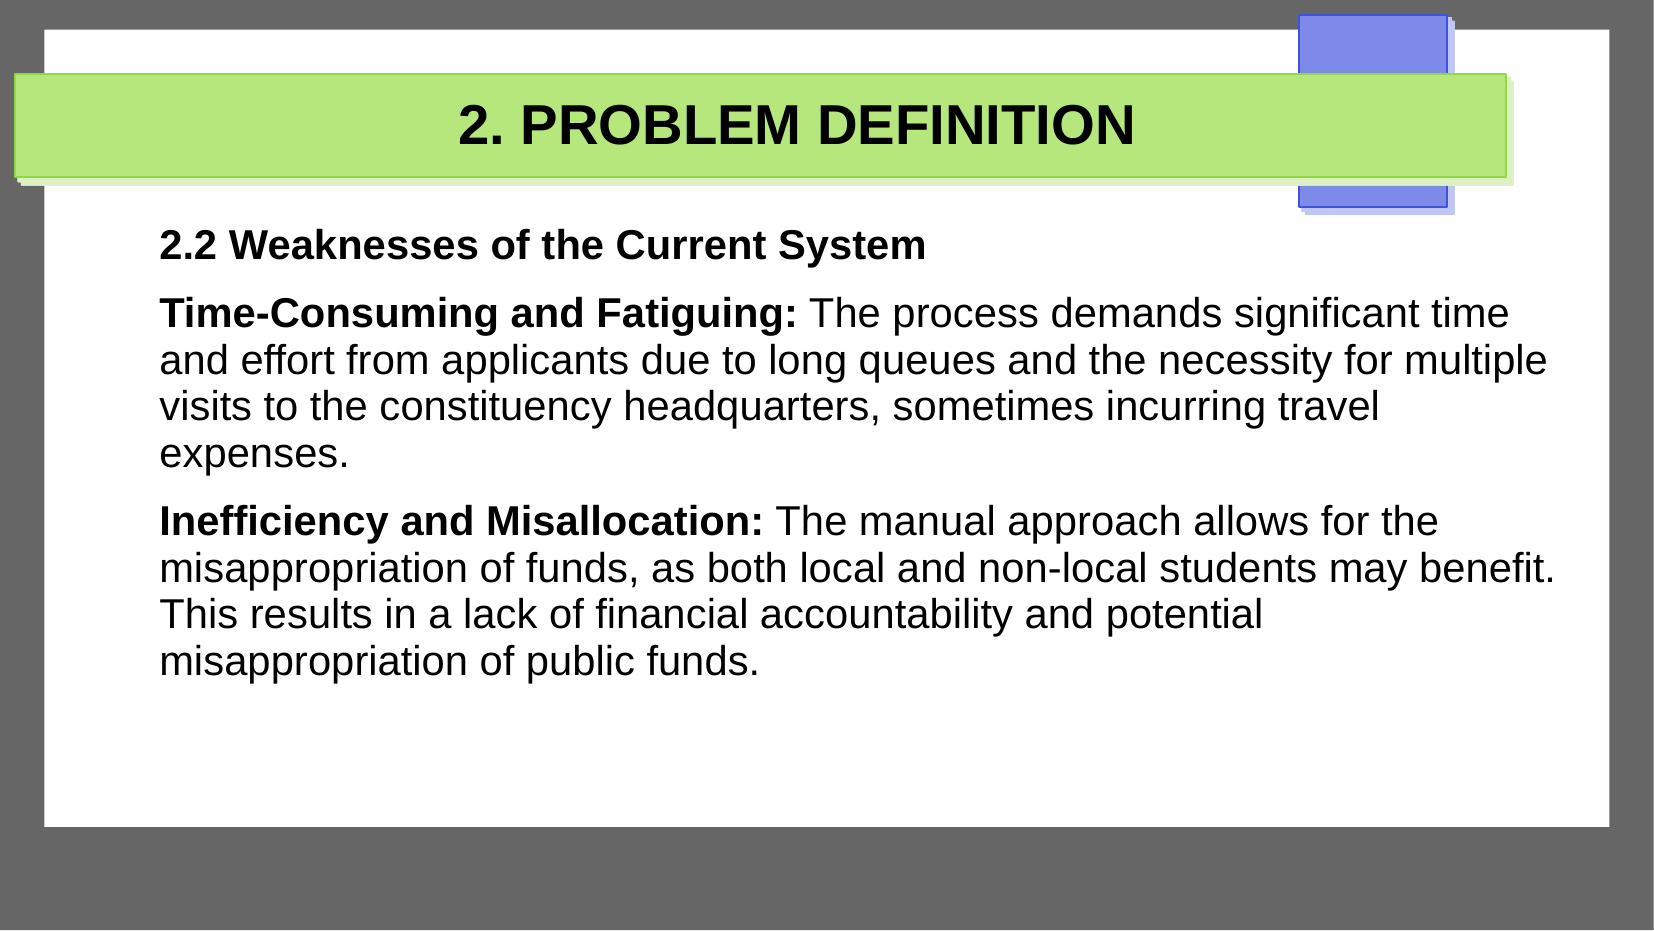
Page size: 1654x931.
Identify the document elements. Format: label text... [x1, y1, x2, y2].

list 2.2 Weaknesses of the Current System Time-Consuming and Fatiguing: The process demands significant time and effort from applicants due to long queues and the necessity for multiple visits to the constituency headquarters, sometimes incurring travel expenses. Inefficiency and Misallocation: The manual approach allows for the misappropriation of funds, as both local and non-local students may benefit. This results in a lack of financial accountability and potential misappropriation of public funds. [88, 221, 1565, 813]
title 2. PROBLEM DEFINITION [88, 73, 1506, 178]
